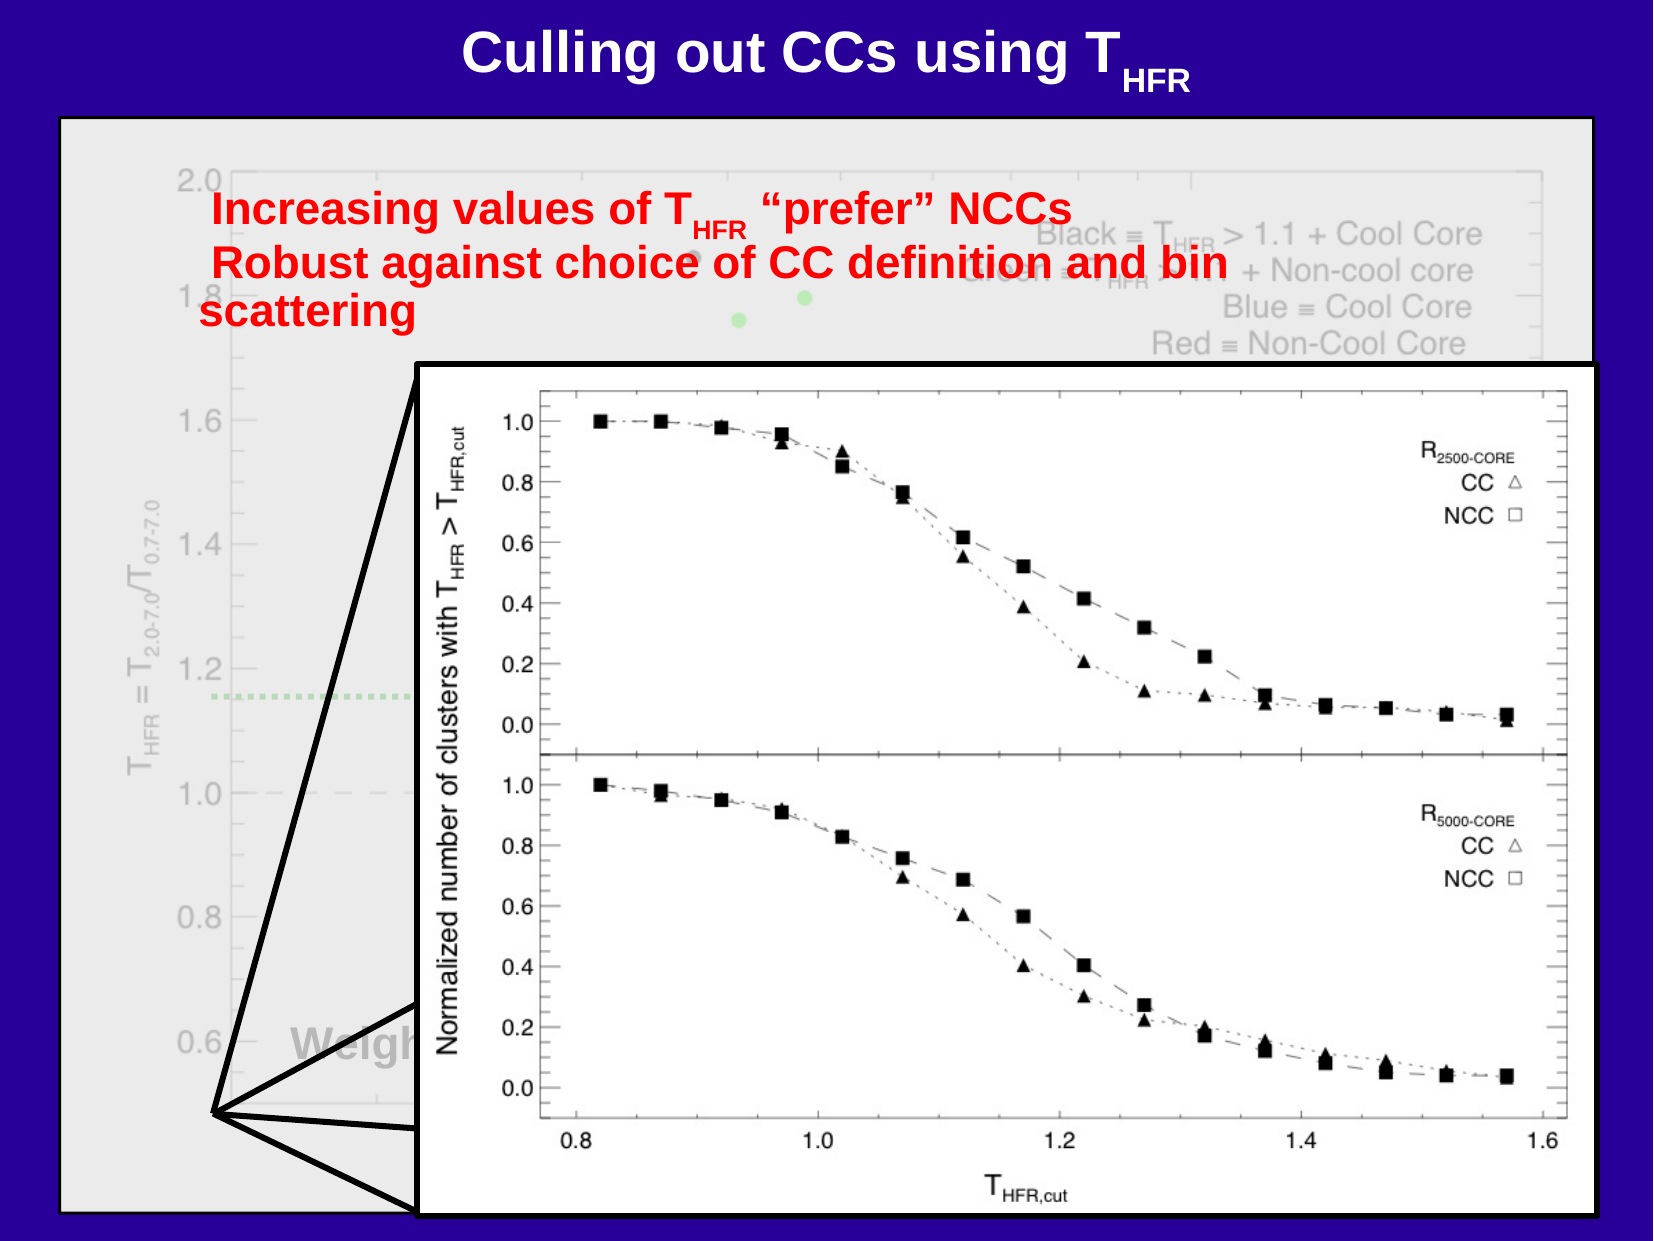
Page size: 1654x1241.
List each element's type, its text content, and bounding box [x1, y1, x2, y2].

text_box [228, 1010, 414, 1125]
text_box Culling out CCs using THFR [444, 9, 1210, 116]
text_box Increasing values of THFR “prefer” NCCs Robust against choice of CC definition and bin scattering [183, 175, 1470, 338]
text_box [234, 1119, 414, 1206]
text_box [59, 117, 1594, 1214]
picture [420, 367, 1594, 1213]
text_box [219, 405, 414, 1106]
